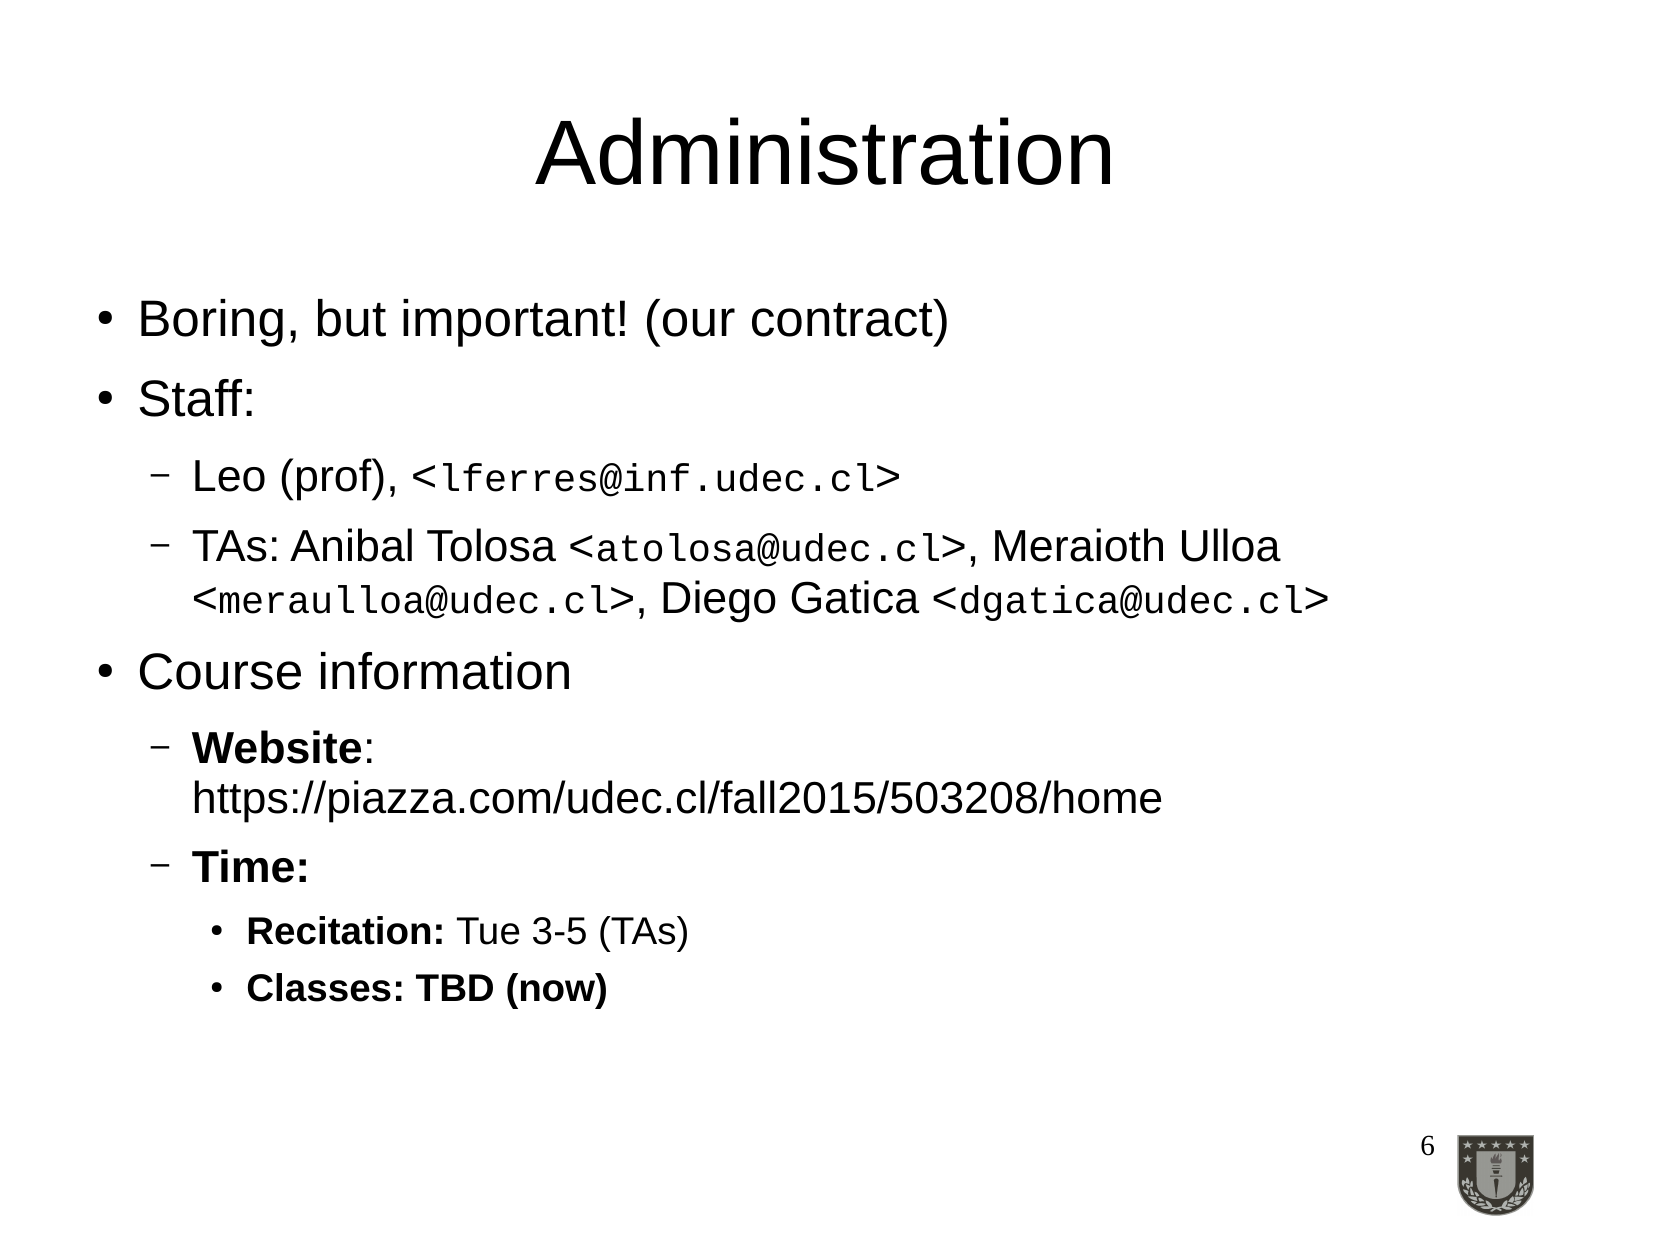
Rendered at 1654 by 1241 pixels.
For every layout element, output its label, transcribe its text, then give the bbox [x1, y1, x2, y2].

picture [1457, 1135, 1534, 1216]
title Administration [82, 49, 1571, 257]
list Boring, but important! (our contract) Staff: Leo (prof), <lferres@inf.udec.cl> TAs: Anibal Tolosa <atolosa@udec.cl>, Meraioth Ulloa <meraulloa@udec.cl>, Diego Gatica <dgatica@udec.cl> Course information Website: https://piazza.com/udec.cl/fall2015/503208/home Time: Recitation: Tue 3-5 (TAs) Classes: TBD (now) [82, 290, 1538, 1010]
